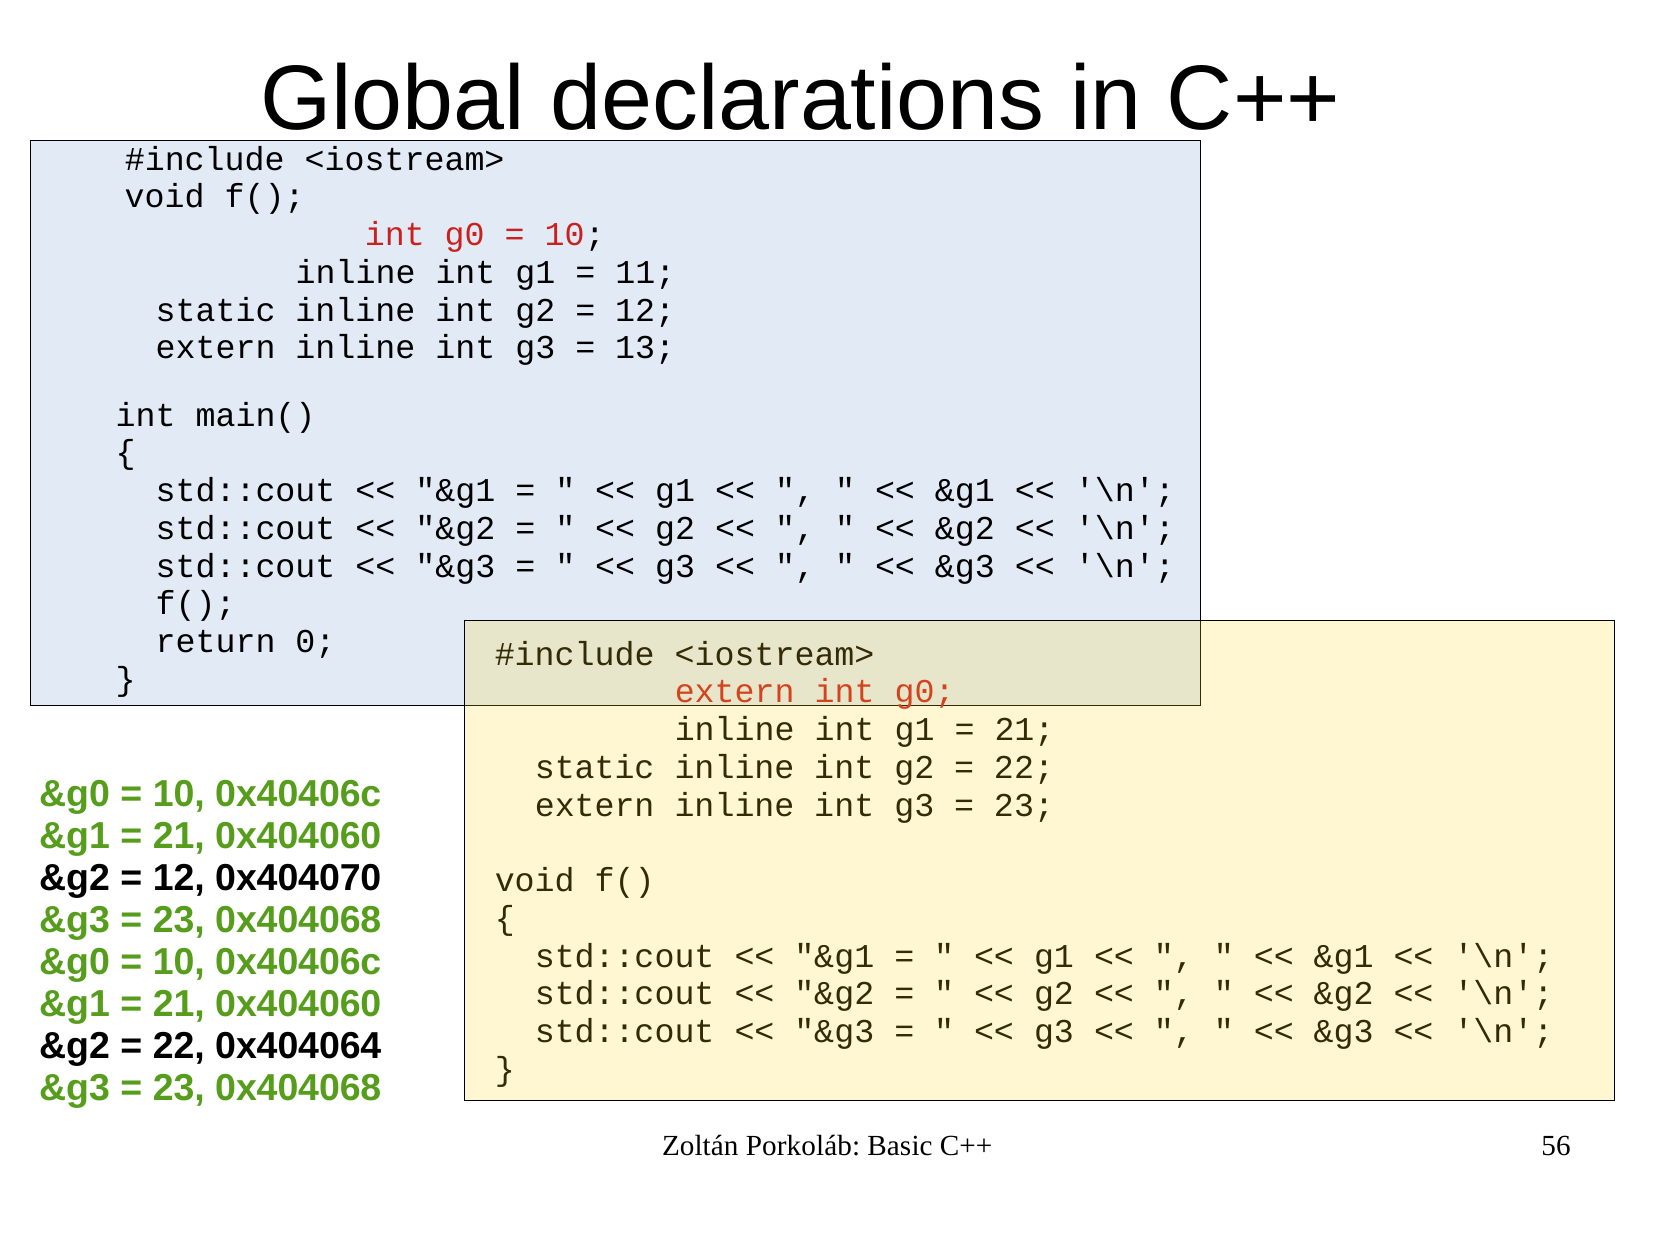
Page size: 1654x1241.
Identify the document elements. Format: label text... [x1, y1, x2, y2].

text_box &g0 = 10, 0x40406c &g1 = 21, 0x404060 &g2 = 12, 0x404070 &g3 = 23, 0x404068 &g0 = 10, 0x40406c &g1 = 21, 0x404060 &g2 = 22, 0x404064 &g3 = 23, 0x404068 [24, 765, 451, 1116]
text_box #include <iostream> extern int g0; inline int g1 = 21; static inline int g2 = 22; extern inline int g3 = 23; void f() { std::cout << "&g1 = " << g1 << ", " << &g1 << '\n'; std::cout << "&g2 = " << g2 << ", " << &g2 << '\n'; std::cout << "&g3 = " << g3 << ", " << &g3 << '\n'; } [480, 630, 1654, 1174]
text_box [464, 620, 1615, 1101]
title Global declarations in C++ [56, 0, 1546, 202]
text_box #include <iostream> void f(); int g0 = 10; inline int g1 = 11; static inline int g2 = 12; extern inline int g3 = 13; int main() { std::cout << "&g1 = " << g1 << ", " << &g1 << '\n'; std::cout << "&g2 = " << g2 << ", " << &g2 << '\n'; std::cout << "&g3 = " << g3 << ", " << &g3 << '\n'; f(); return 0; } [30, 135, 1237, 708]
